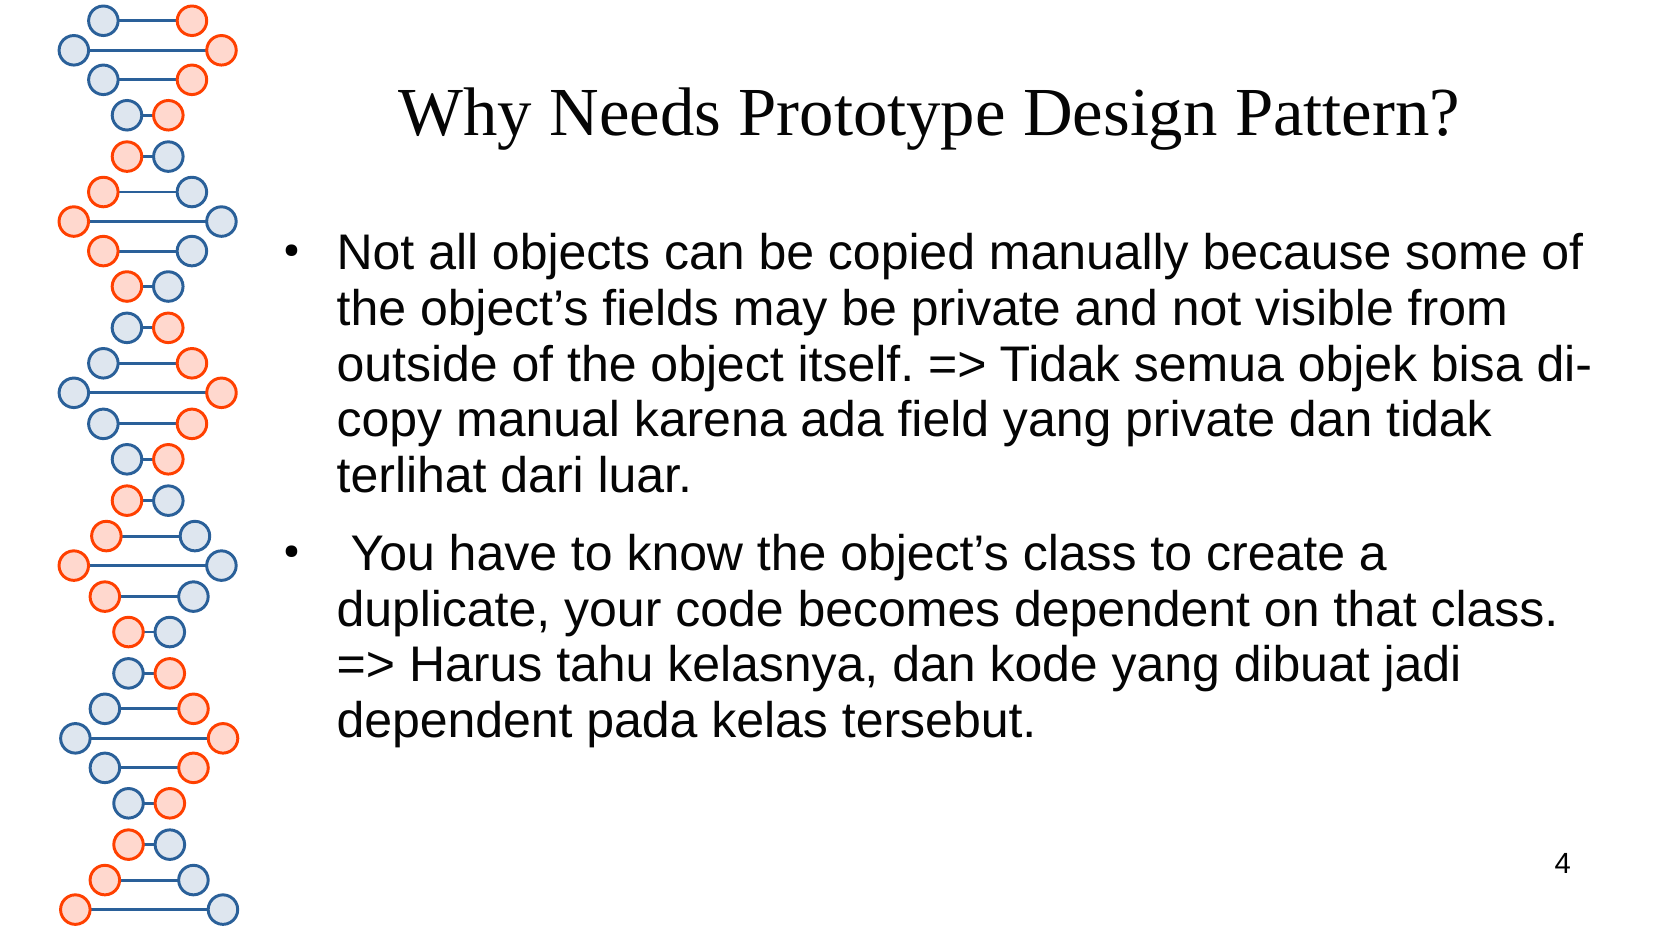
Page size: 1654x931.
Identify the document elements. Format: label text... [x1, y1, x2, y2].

list Not all objects can be copied manually because some of the object’s fields may be private and not visible from outside of the object itself. => Tidak semua objek bisa di-copy manual karena ada field yang private dan tidak terlihat dari luar. You have to know the object’s class to create a duplicate, your code becomes dependent on that class. => Harus tahu kelasnya, dan kode yang dibuat jadi dependent pada kelas tersebut. [265, 224, 1595, 764]
title Why Needs Prototype Design Pattern? [265, 35, 1595, 189]
